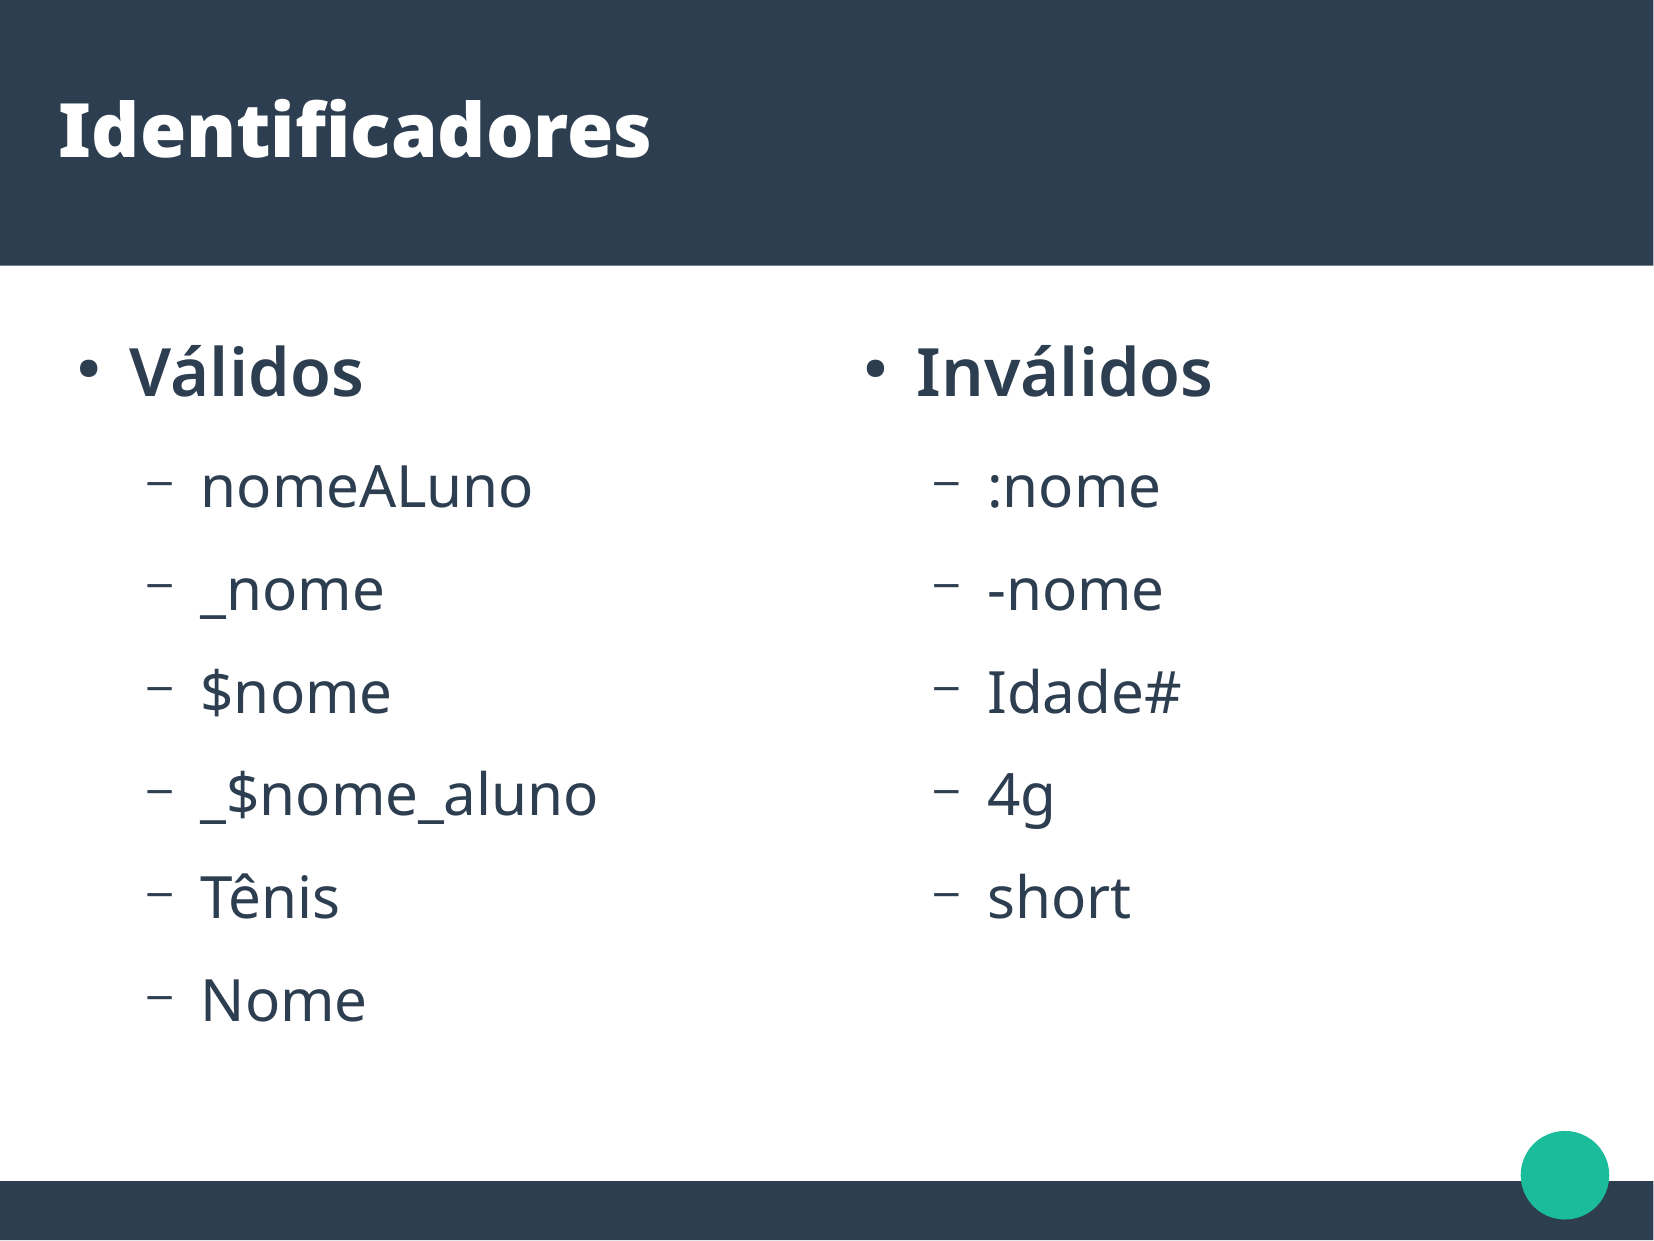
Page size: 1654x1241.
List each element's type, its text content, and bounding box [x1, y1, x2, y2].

title Identificadores [59, 49, 1595, 207]
list Válidos nomeALuno _nome $nome _$nome_aluno Tênis Nome [59, 324, 809, 1152]
list Inválidos :nome -nome Idade# 4g short [845, 324, 1596, 1152]
